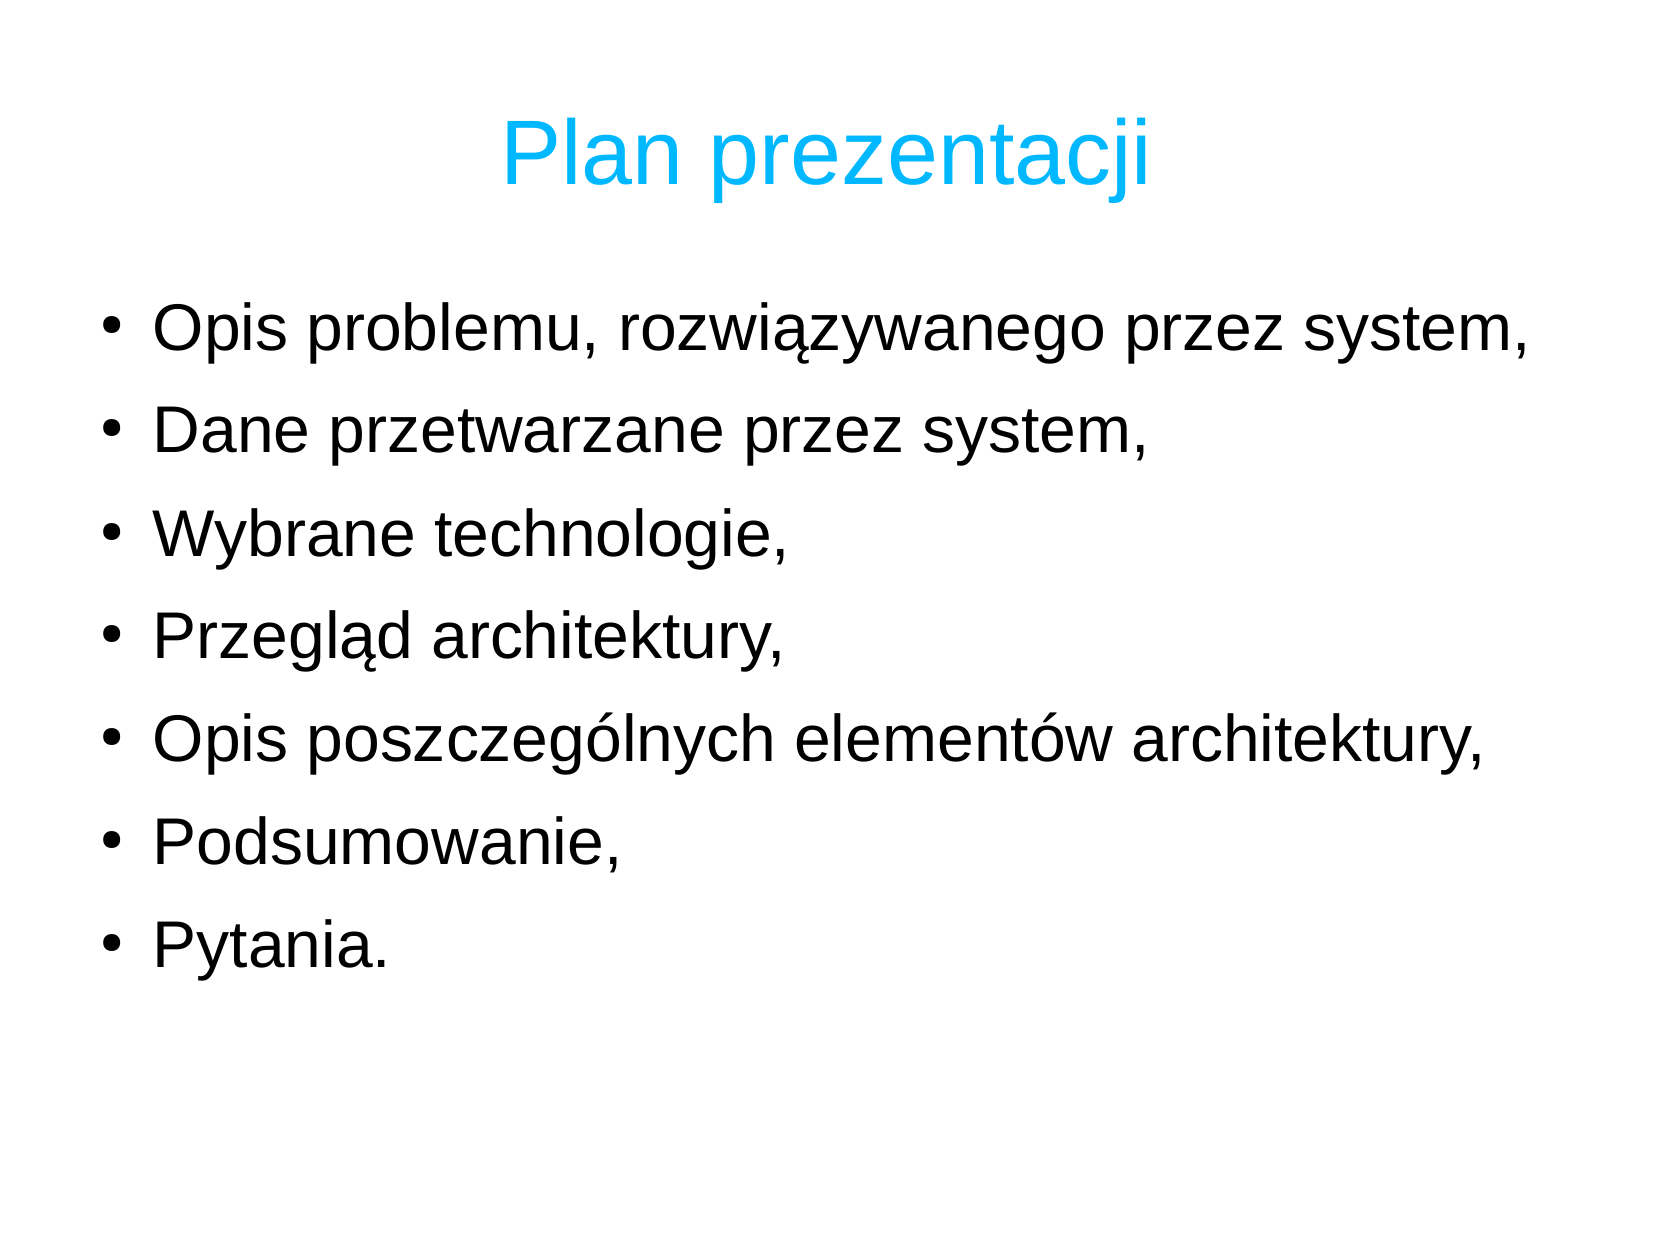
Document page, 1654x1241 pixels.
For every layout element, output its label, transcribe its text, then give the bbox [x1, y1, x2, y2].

title Plan prezentacji [82, 49, 1571, 257]
list Opis problemu, rozwiązywanego przez system, Dane przetwarzane przez system, Wybrane technologie, Przegląd architektury, Opis poszczególnych elementów architektury, Podsumowanie, Pytania. [82, 290, 1538, 1010]
